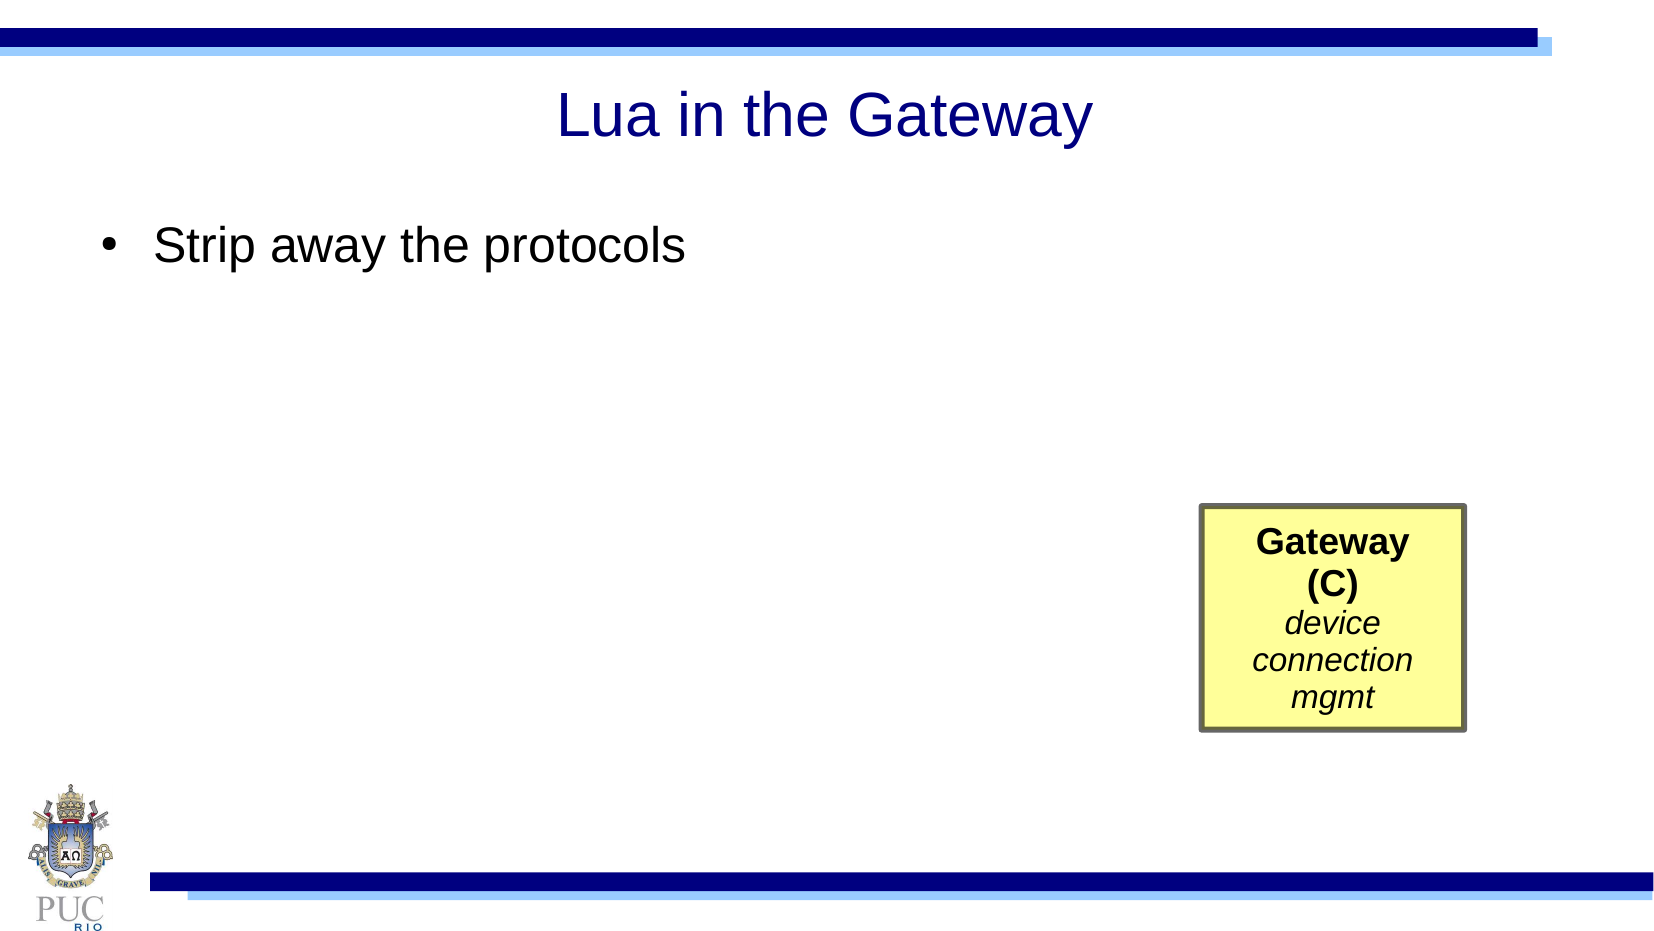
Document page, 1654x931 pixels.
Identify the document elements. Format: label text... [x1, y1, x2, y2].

title Lua in the Gateway [37, 37, 1613, 193]
text_box Gateway (C) device connection mgmt [1201, 506, 1465, 730]
picture [28, 784, 113, 931]
list Strip away the protocols [82, 217, 863, 758]
